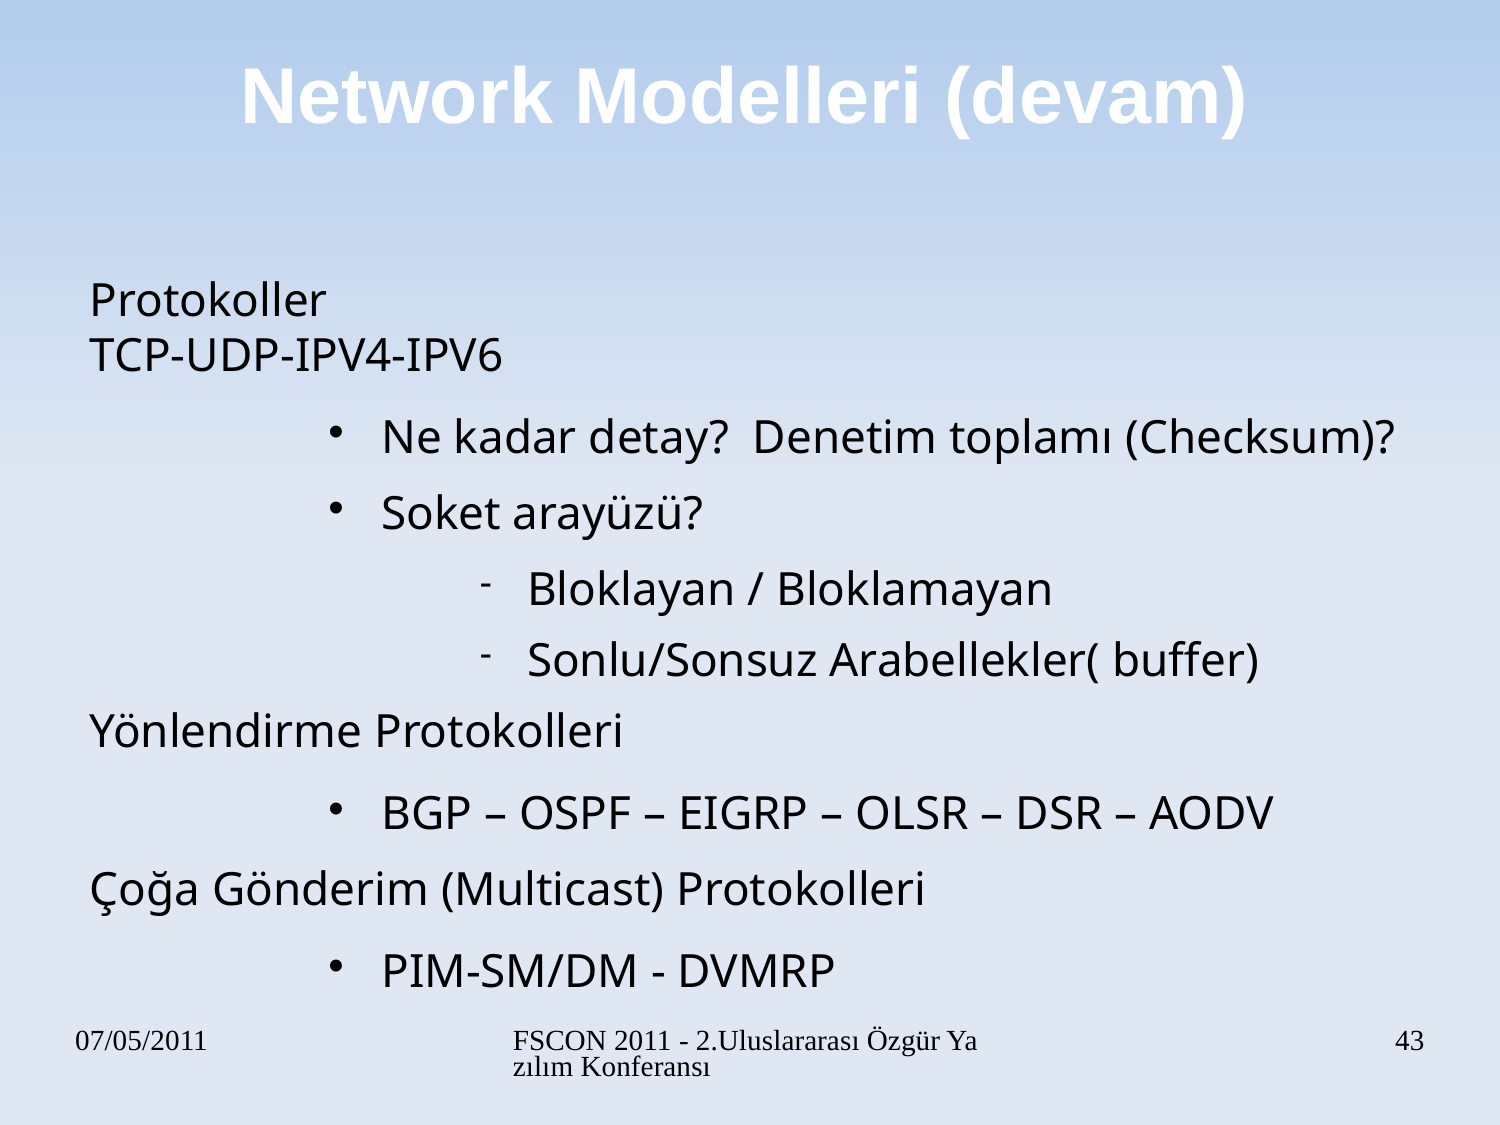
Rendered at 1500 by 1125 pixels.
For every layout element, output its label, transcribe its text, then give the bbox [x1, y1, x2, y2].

picture [0, 0, 1500, 1125]
list Protokoller TCP-UDP-IPV4-IPV6 Ne kadar detay? Denetim toplamı (Checksum)? Soket arayüzü? Bloklayan / Bloklamayan Sonlu/Sonsuz Arabellekler( buffer) Yönlendirme Protokolleri BGP – OSPF – EIGRP – OLSR – DSR – AODV Çoğa Gönderim (Multicast) Protokolleri PIM-SM/DM - DVMRP [75, 263, 1426, 1006]
title Network Modelleri (devam) [69, 0, 1420, 188]
